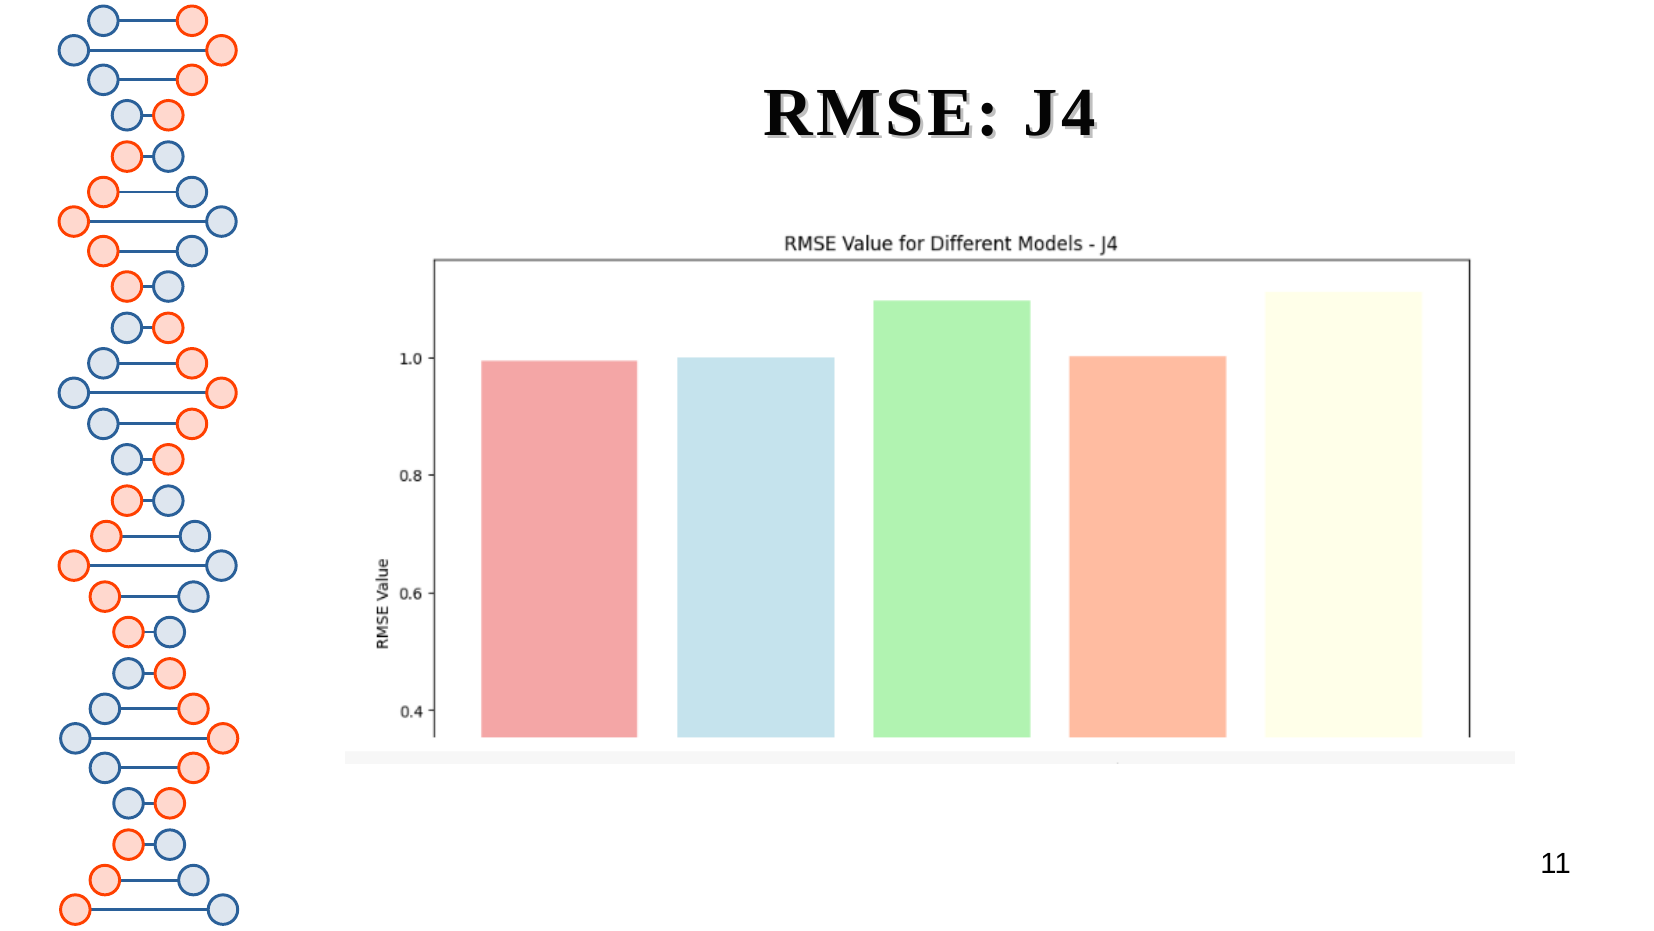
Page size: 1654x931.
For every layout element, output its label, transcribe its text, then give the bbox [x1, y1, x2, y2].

title RMSE: J4 [265, 35, 1595, 189]
picture [345, 224, 1515, 764]
